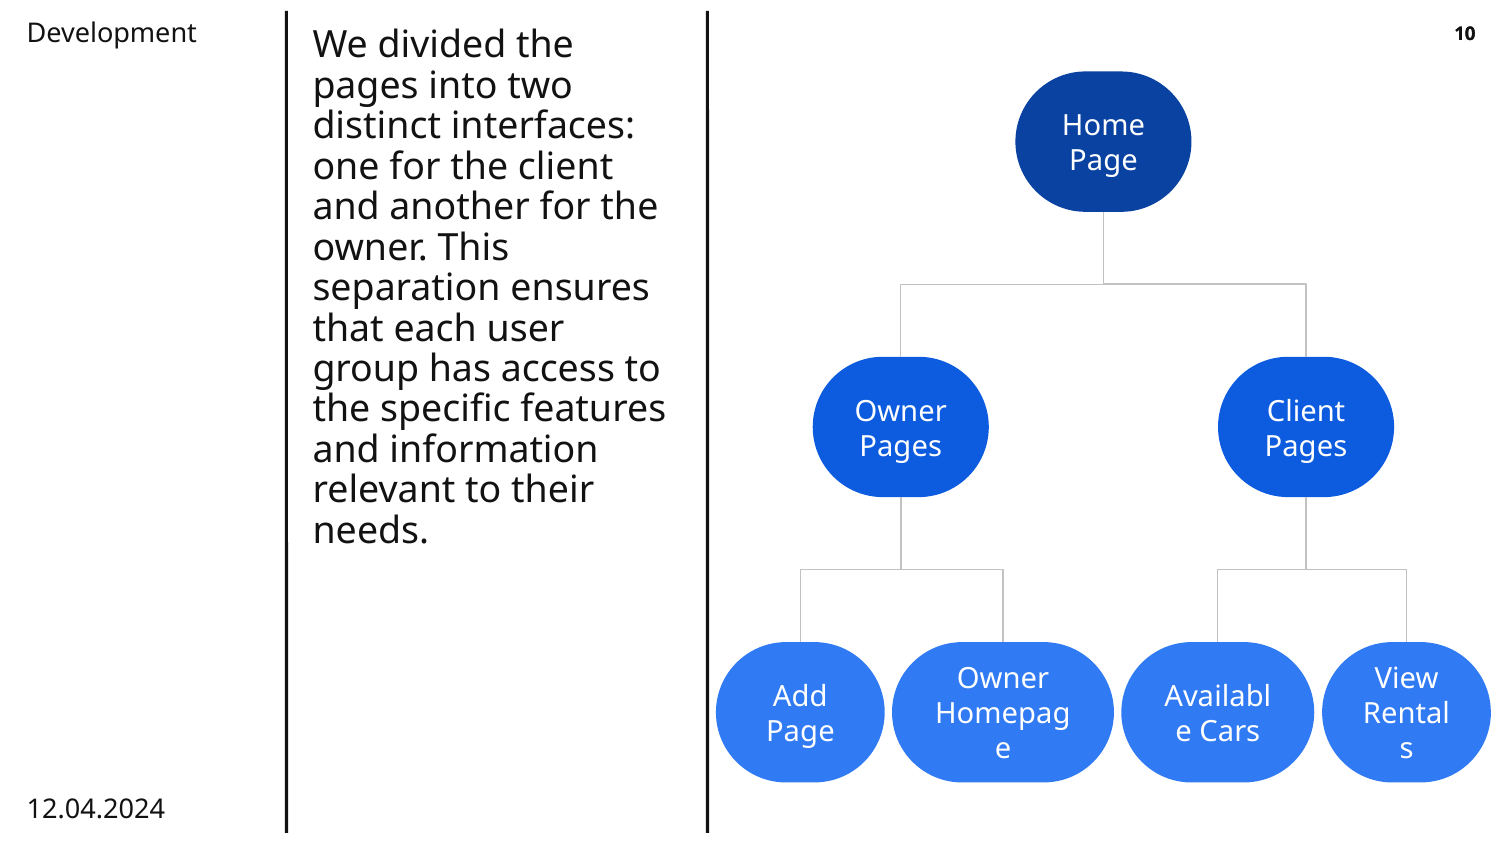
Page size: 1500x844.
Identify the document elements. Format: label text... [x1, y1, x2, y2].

text_box Available Cars [1121, 642, 1315, 783]
text_box Owner Pages [812, 356, 989, 498]
text_box Owner Homepage [892, 642, 1114, 783]
list 12.04.2024 [11, 782, 264, 833]
text_box Client Pages [1218, 356, 1395, 498]
text_box Home Page [1015, 71, 1192, 212]
slide_number <number> [1400, 6, 1491, 72]
text_box Add Page [715, 642, 885, 783]
list We divided the pages into two distinct interfaces: one for the client and another for the owner. This separation ensures that each user group has access to the specific features and information relevant to their needs. [297, 10, 696, 205]
list Development [11, 6, 264, 58]
text_box View Rentals [1322, 642, 1491, 783]
